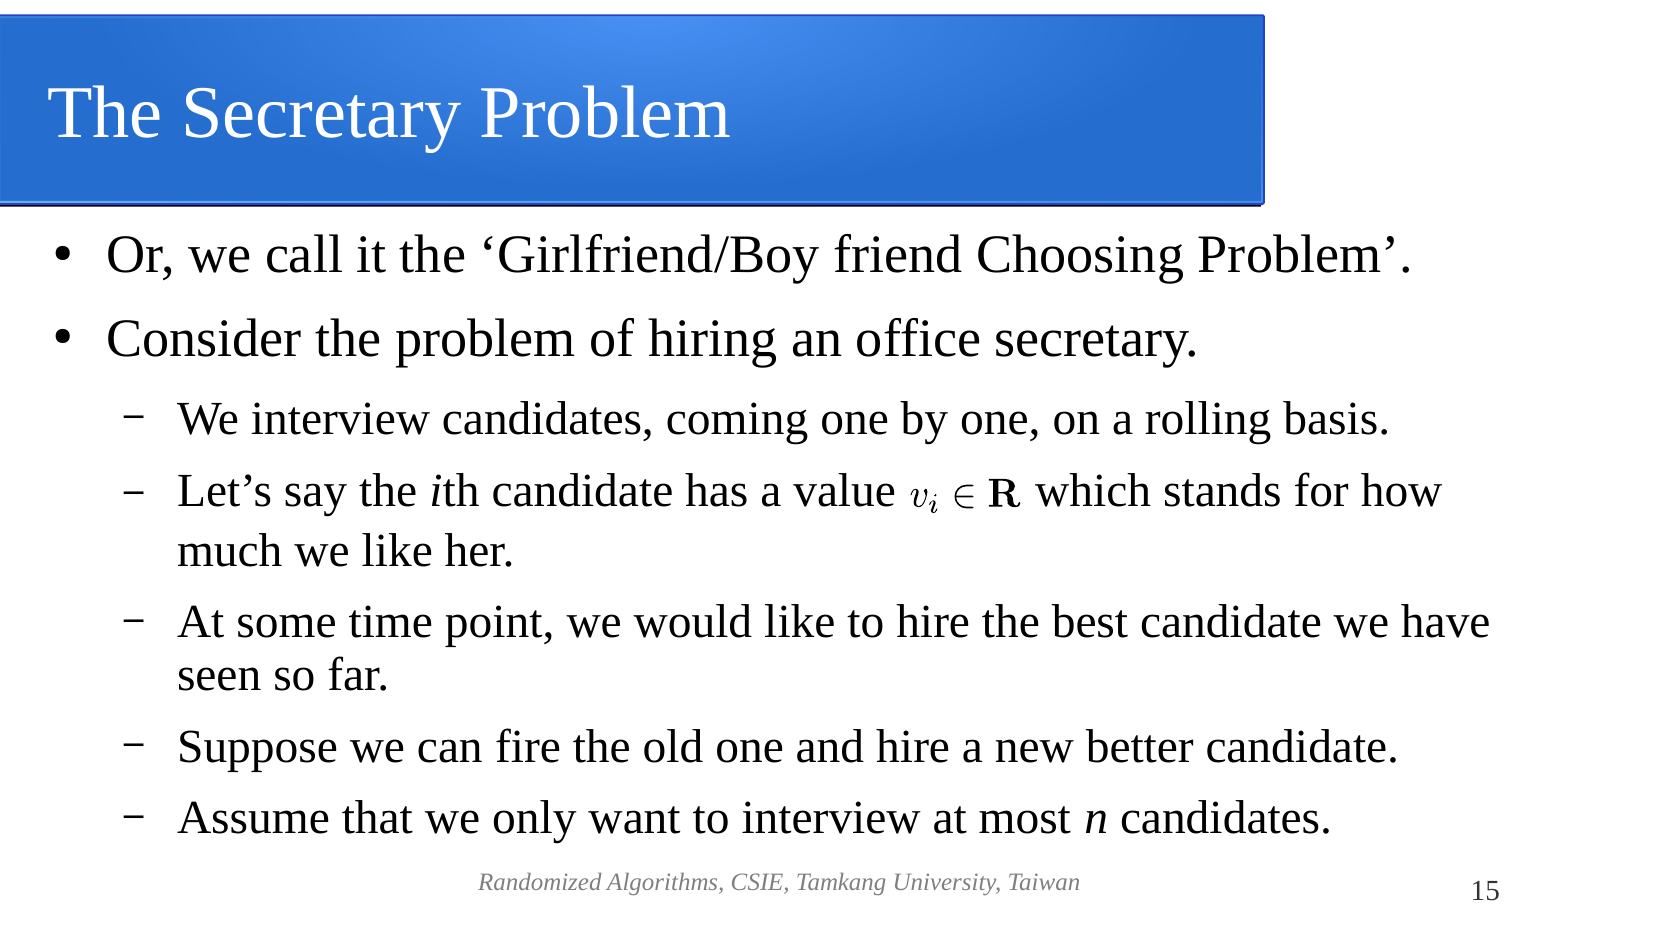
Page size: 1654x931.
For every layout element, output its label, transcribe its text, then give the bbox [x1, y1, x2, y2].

picture [909, 478, 1021, 514]
title The Secretary Problem [47, 35, 1199, 189]
list Or, we call it the ‘Girlfriend/Boy friend Choosing Problem’. Consider the problem of hiring an office secretary. We interview candidates, coming one by one, on a rolling basis. Let’s say the ith candidate has a value which stands for how much we like her. At some time point, we would like to hire the best candidate we have seen so far. Suppose we can fire the old one and hire a new better candidate. Assume that we only want to interview at most n candidates. [35, 224, 1524, 863]
